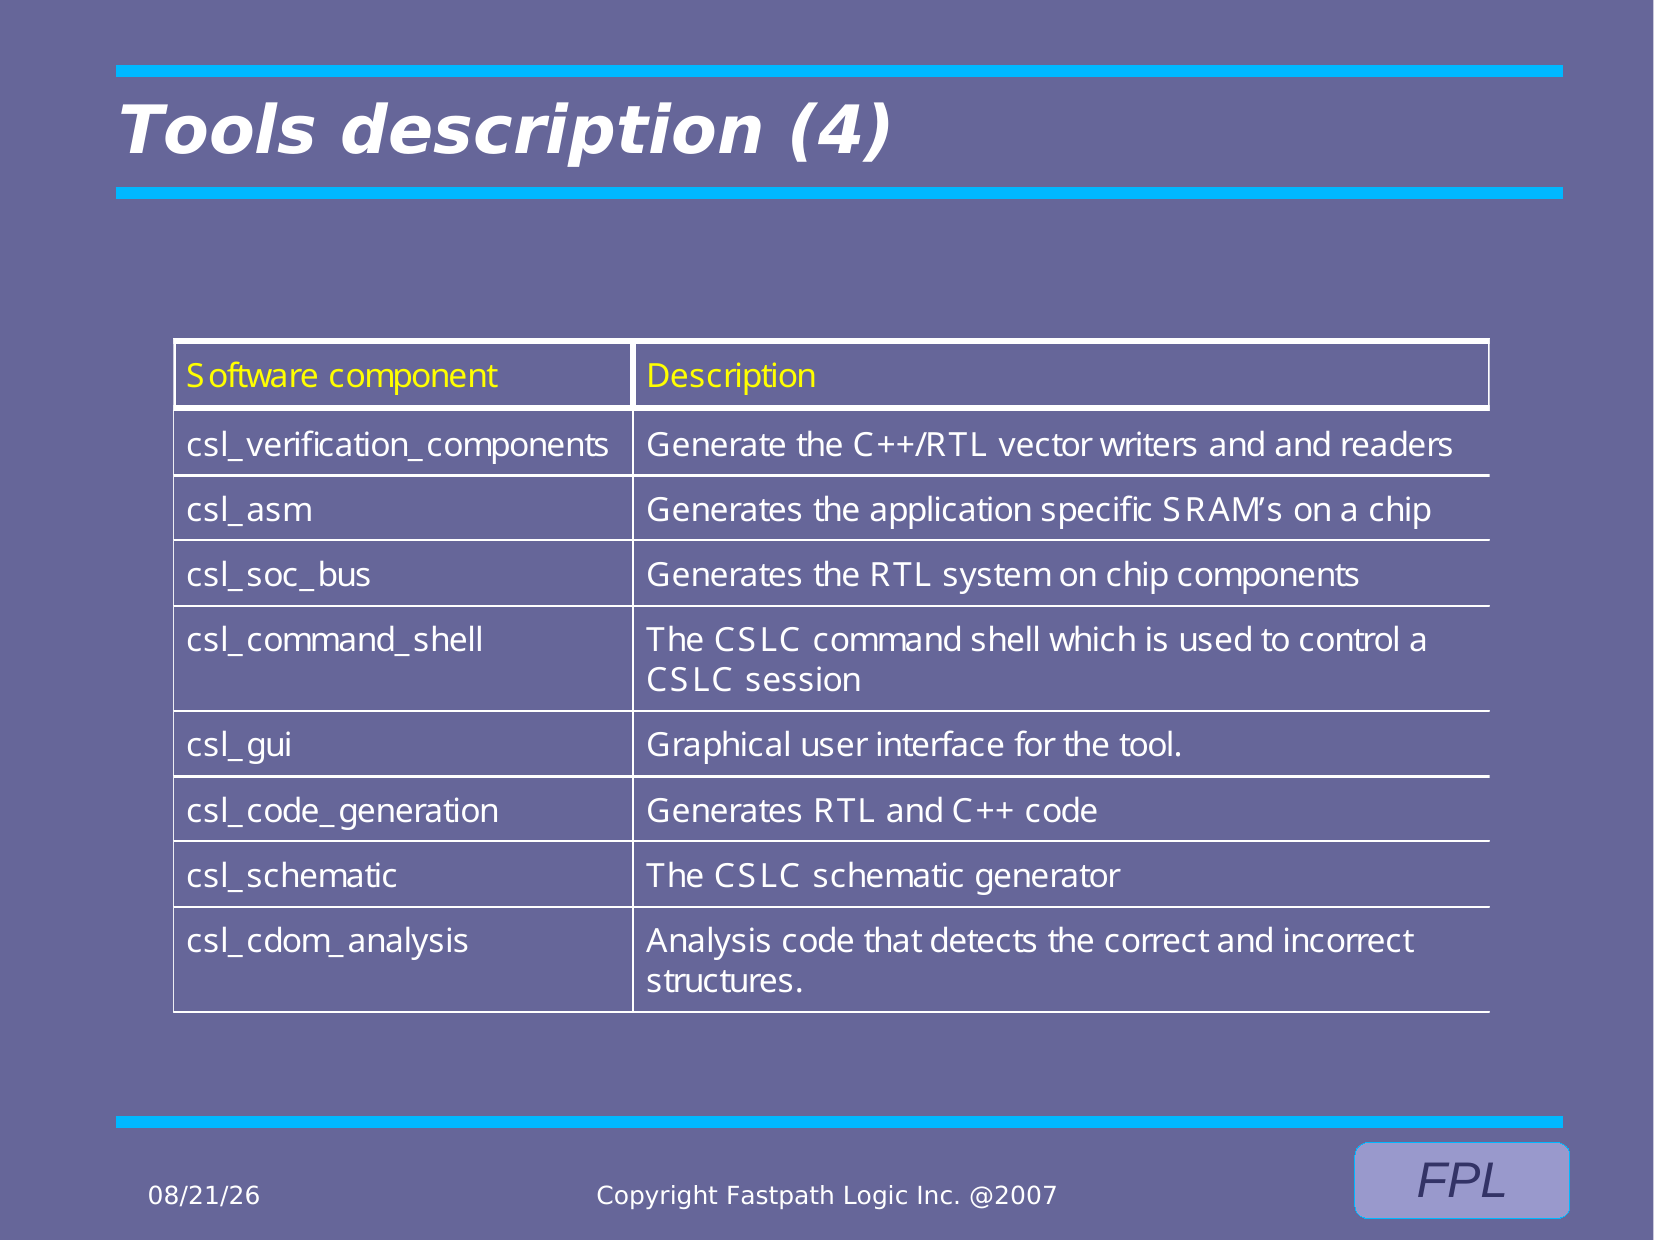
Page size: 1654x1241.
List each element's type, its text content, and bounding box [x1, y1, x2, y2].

chart [173, 338, 1490, 1041]
title Tools description (4) [118, 41, 1531, 219]
